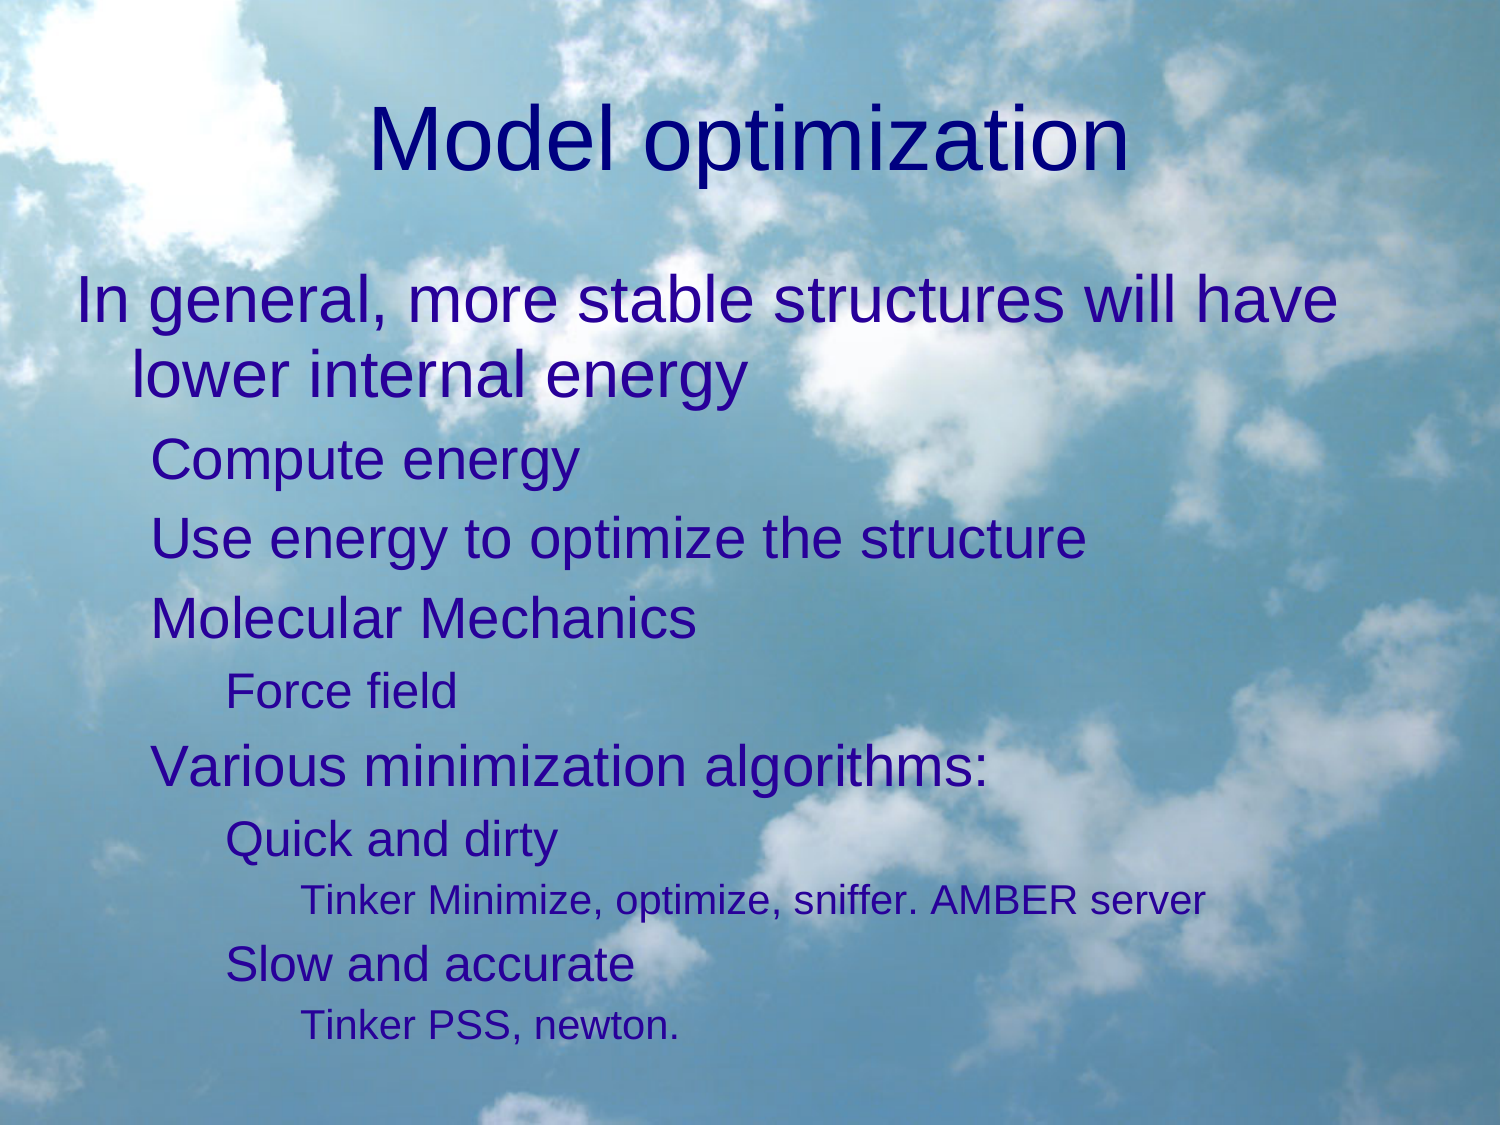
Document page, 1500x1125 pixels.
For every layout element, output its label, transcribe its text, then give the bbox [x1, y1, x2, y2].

title Model optimization [75, 52, 1426, 226]
picture [0, 0, 1500, 1125]
list In general, more stable structures will have lower internal energy Compute energy Use energy to optimize the structure Molecular Mechanics Force field Various minimization algorithms: Quick and dirty Tinker Minimize, optimize, sniffer. AMBER server Slow and accurate Tinker PSS, newton. [75, 262, 1426, 1049]
